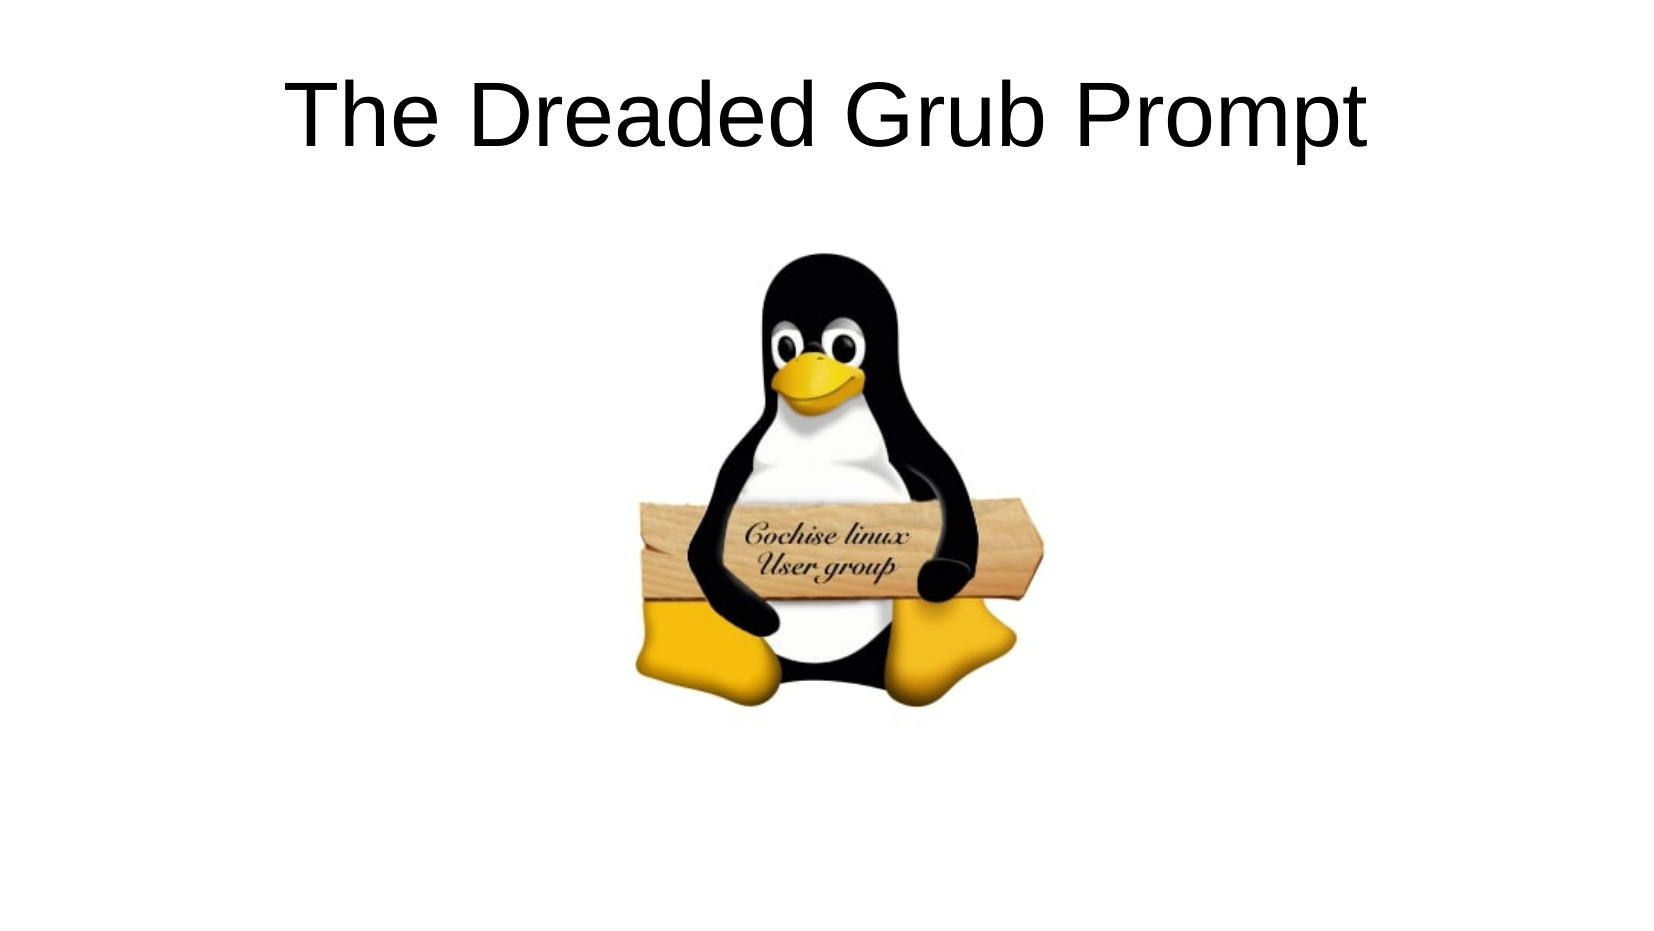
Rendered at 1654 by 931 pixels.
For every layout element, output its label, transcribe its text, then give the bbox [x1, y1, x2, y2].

picture [598, 217, 1055, 758]
title The Dreaded Grub Prompt [82, 37, 1571, 193]
